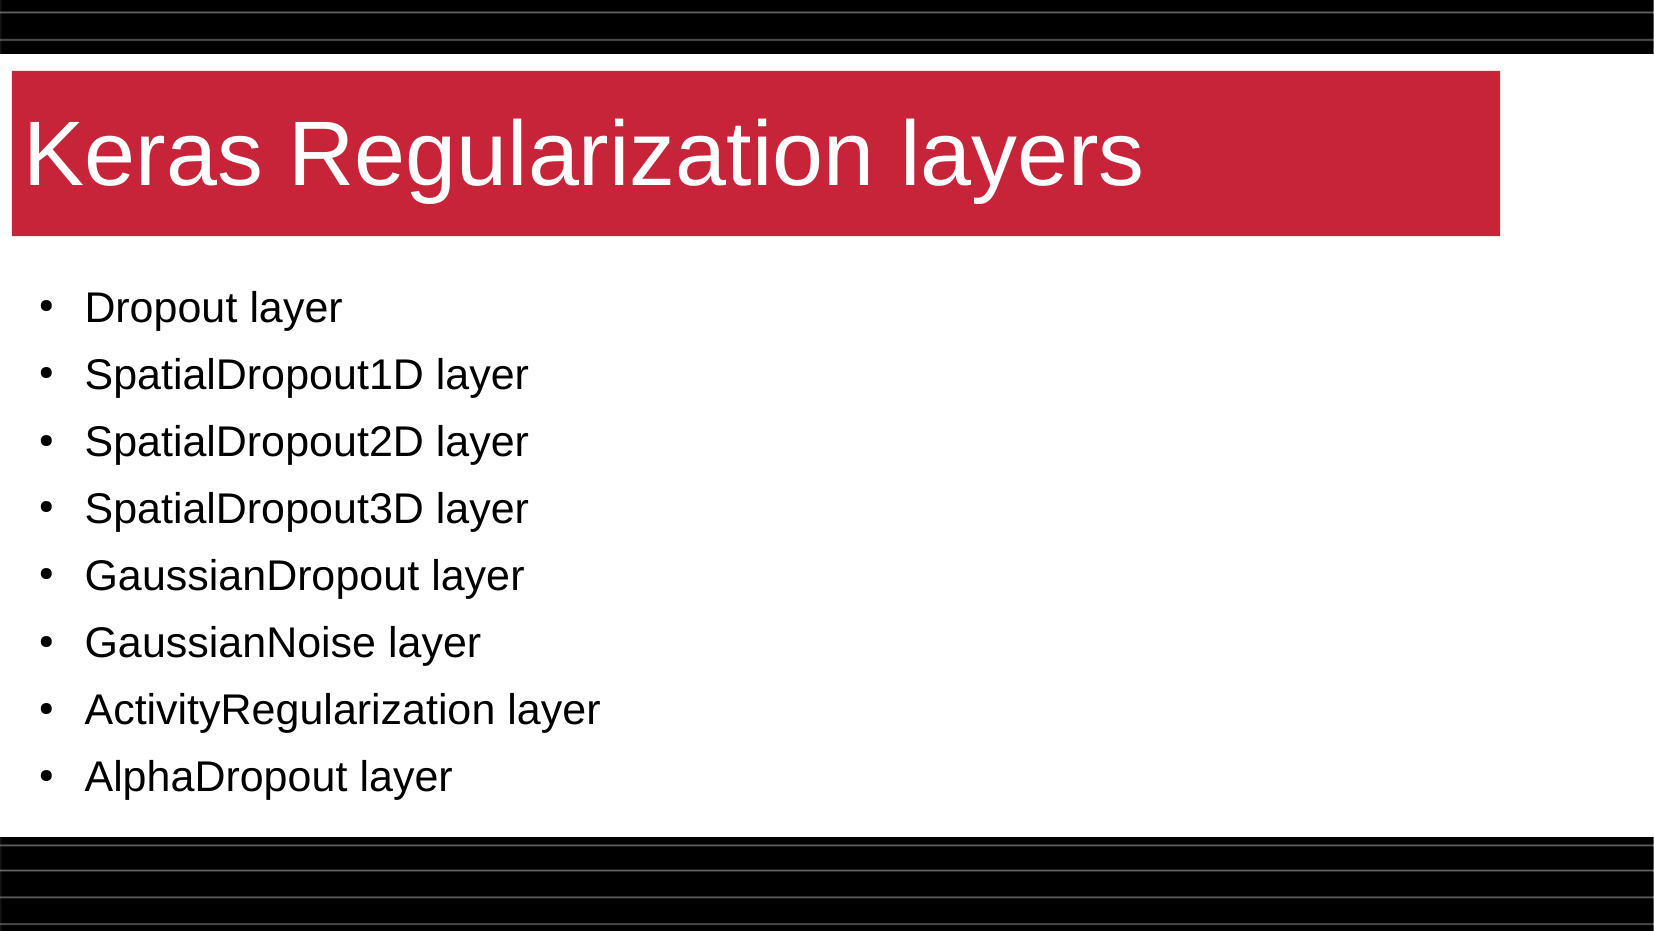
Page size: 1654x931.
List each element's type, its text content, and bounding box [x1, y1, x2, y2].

picture [0, 0, 1654, 54]
title Keras Regularization layers [11, 70, 1501, 237]
picture [0, 837, 1654, 931]
list Dropout layer SpatialDropout1D layer SpatialDropout2D layer SpatialDropout3D layer GaussianDropout layer GaussianNoise layer ActivityRegularization layer AlphaDropout layer [23, 283, 1501, 804]
